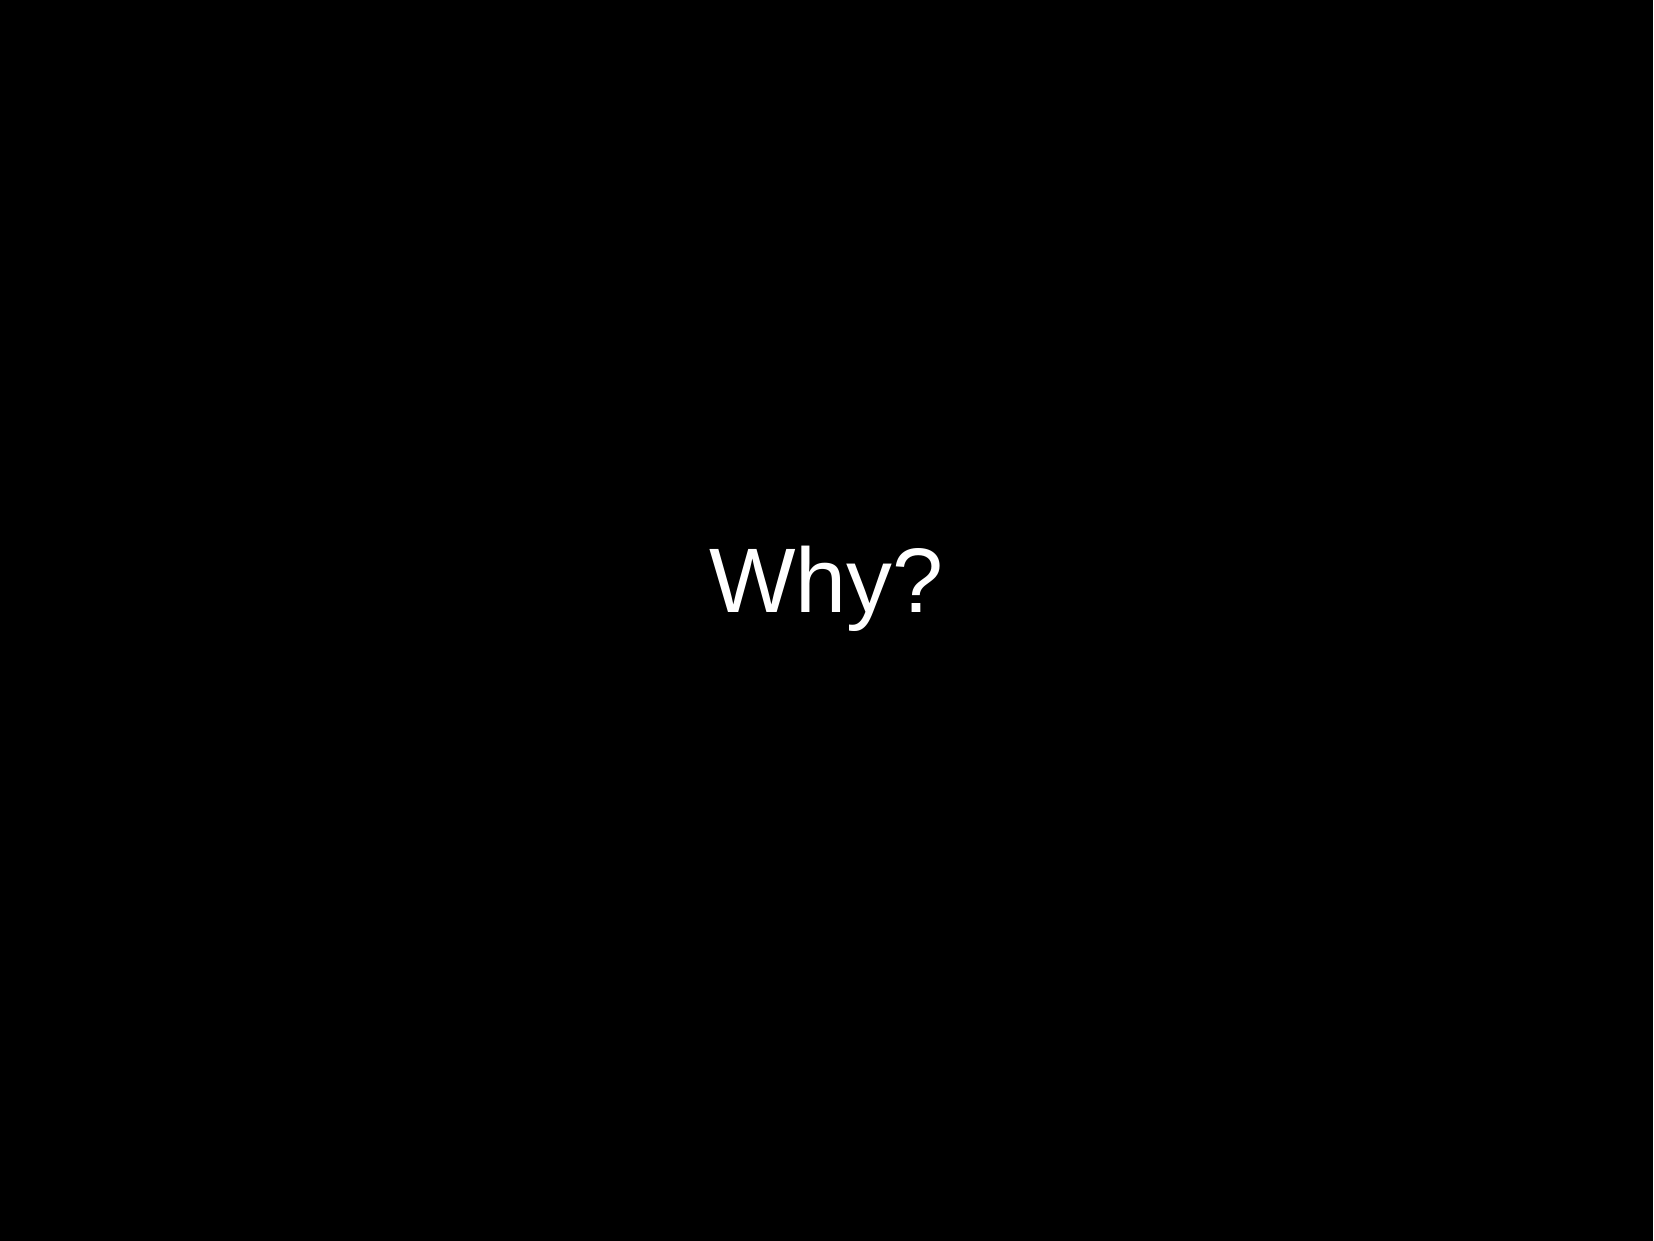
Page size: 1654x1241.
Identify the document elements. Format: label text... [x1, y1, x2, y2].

title Why? [82, 476, 1571, 684]
